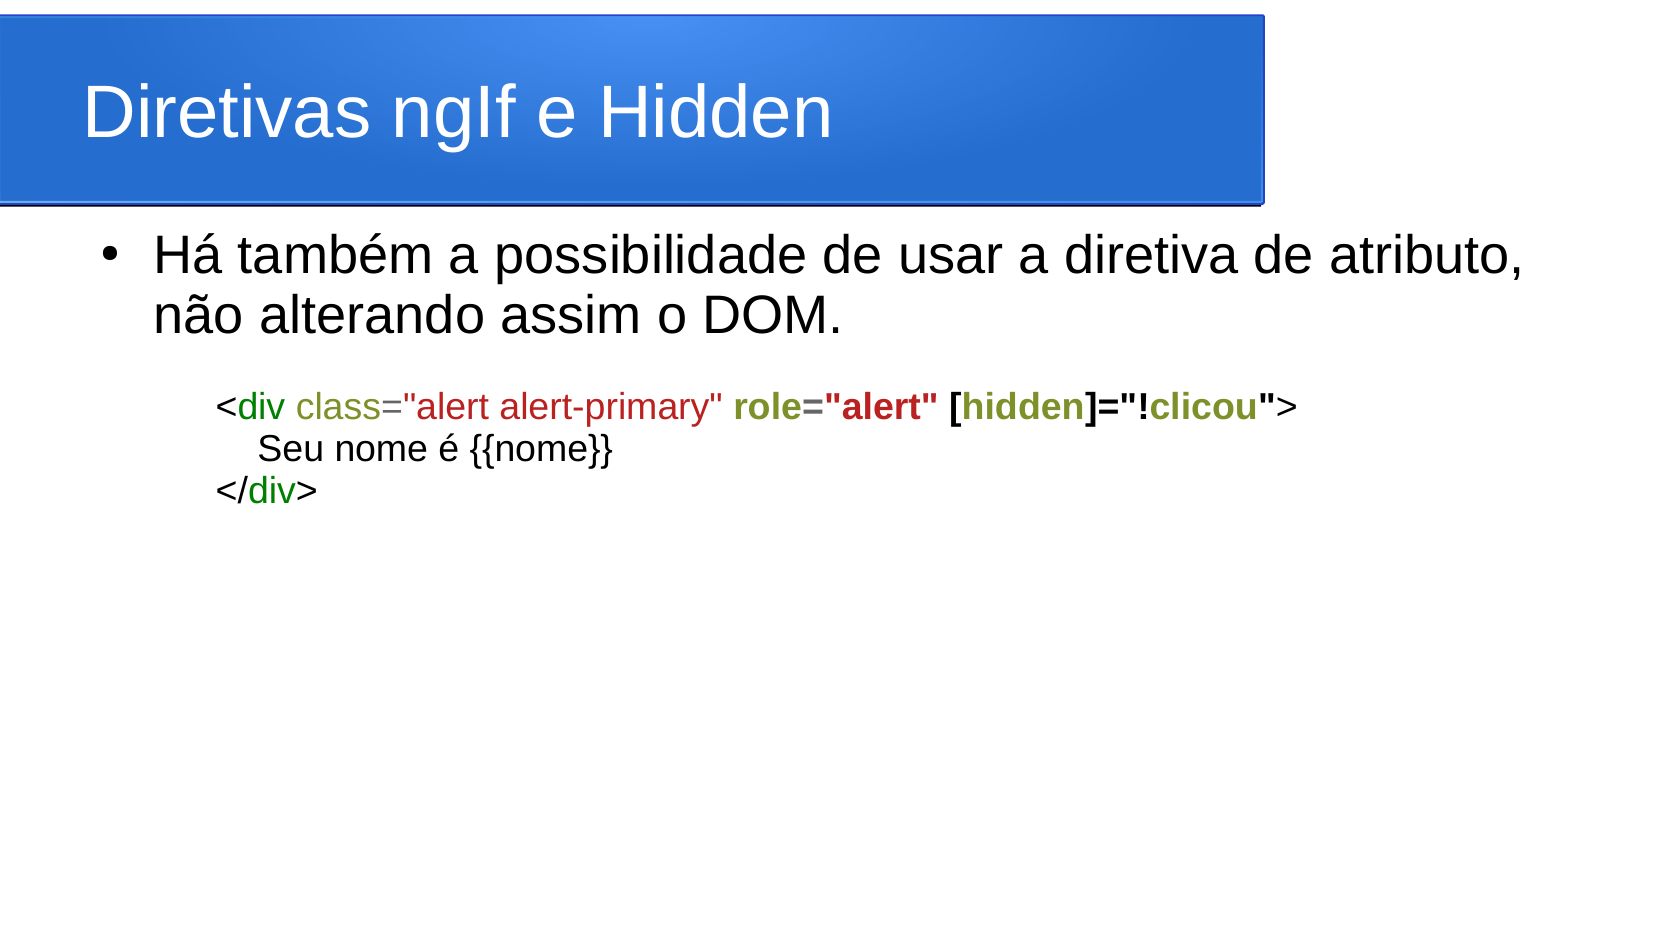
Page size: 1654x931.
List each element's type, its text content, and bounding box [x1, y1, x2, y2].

text_box <div class="alert alert-primary" role="alert" [hidden]="!clicou"> Seu nome é {{nome}} </div> [200, 377, 1359, 519]
list Há também a possibilidade de usar a diretiva de atributo, não alterando assim o DOM. [82, 224, 1571, 764]
title Diretivas ngIf e Hidden [82, 35, 1235, 189]
